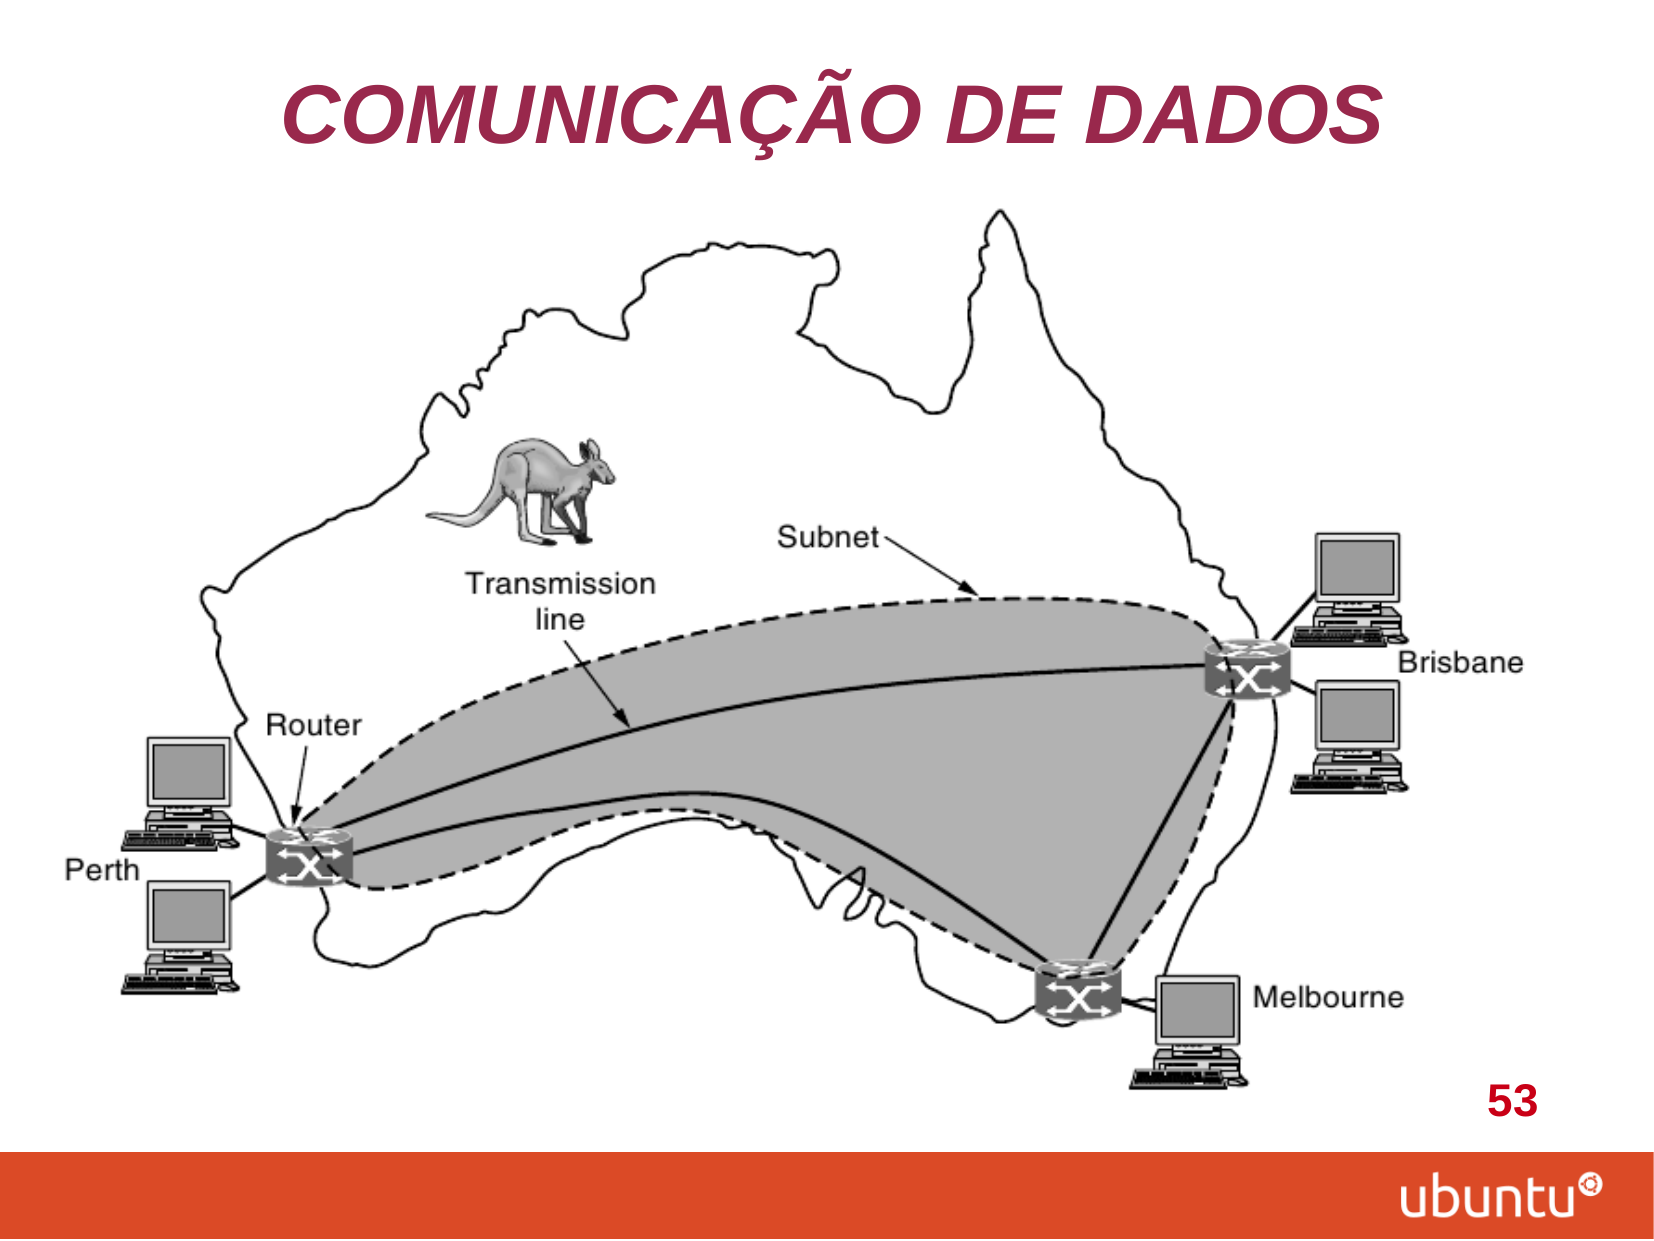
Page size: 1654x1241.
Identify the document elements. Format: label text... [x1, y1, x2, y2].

picture [0, 1152, 1654, 1239]
title COMUNICAÇÃO DE DADOS [11, 7, 1654, 200]
picture [36, 177, 1536, 1108]
text_box <number> [1473, 1063, 1654, 1134]
